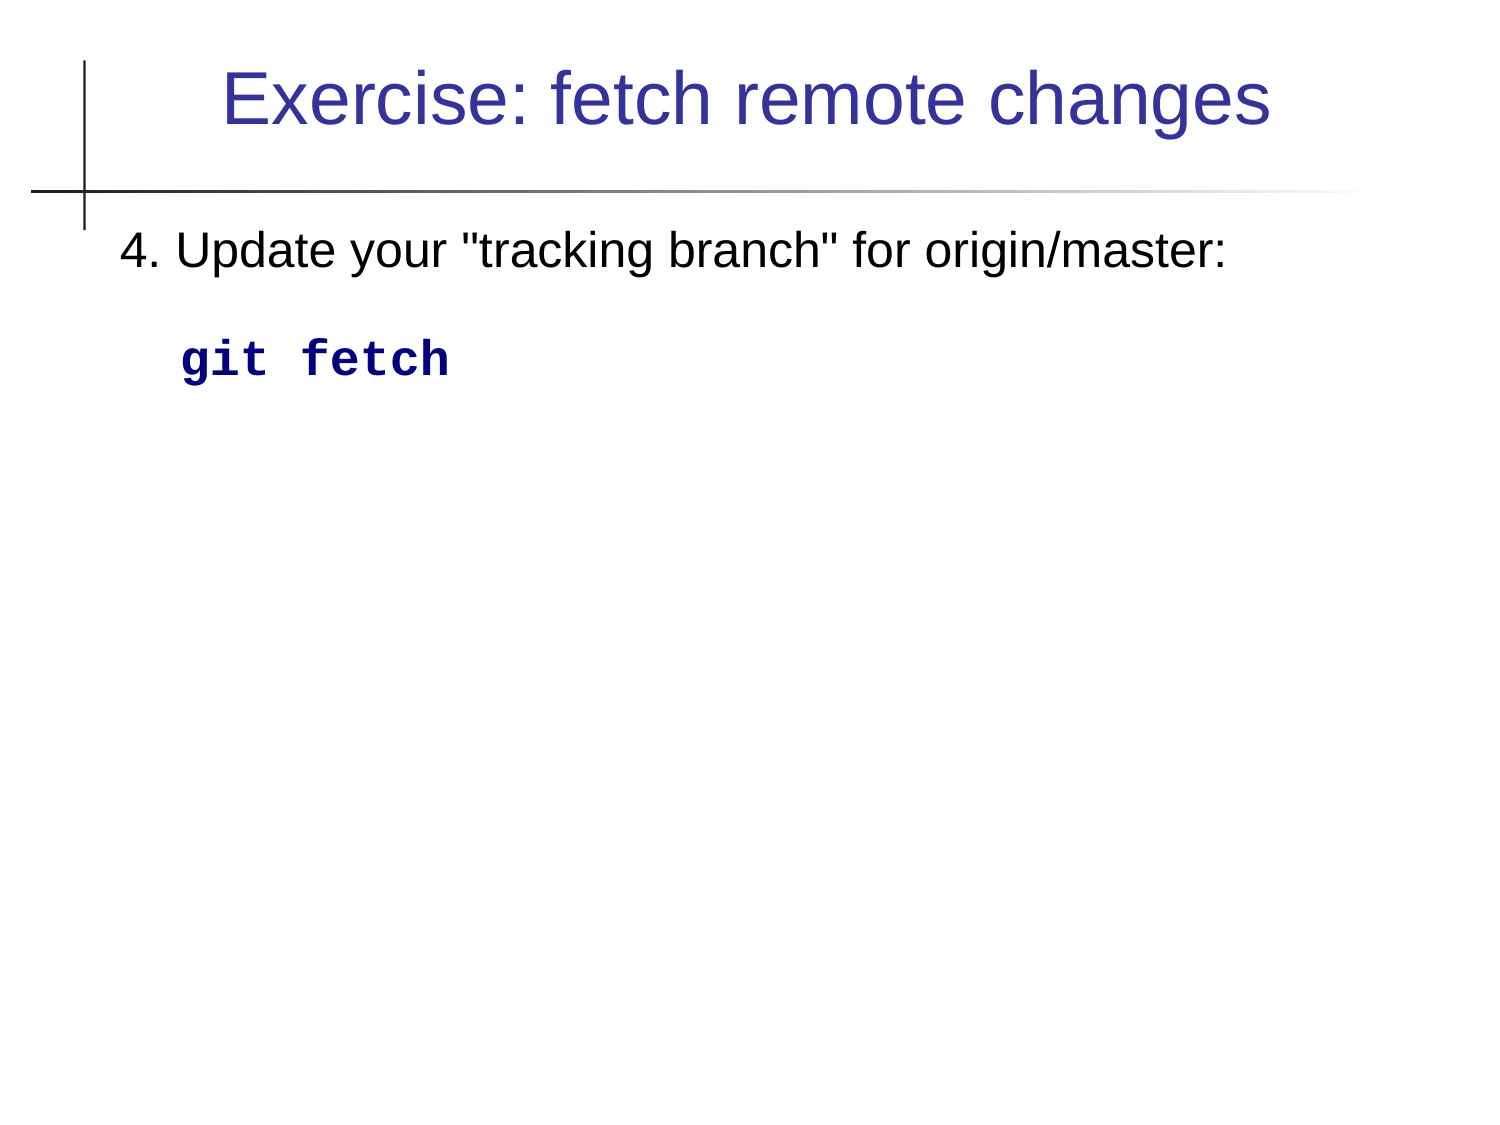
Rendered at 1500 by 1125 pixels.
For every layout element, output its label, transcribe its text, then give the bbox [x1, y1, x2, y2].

list 4. Update your "tracking branch" for origin/master: git fetch [105, 210, 1399, 1021]
title Exercise: fetch remote changes [100, 41, 1394, 148]
